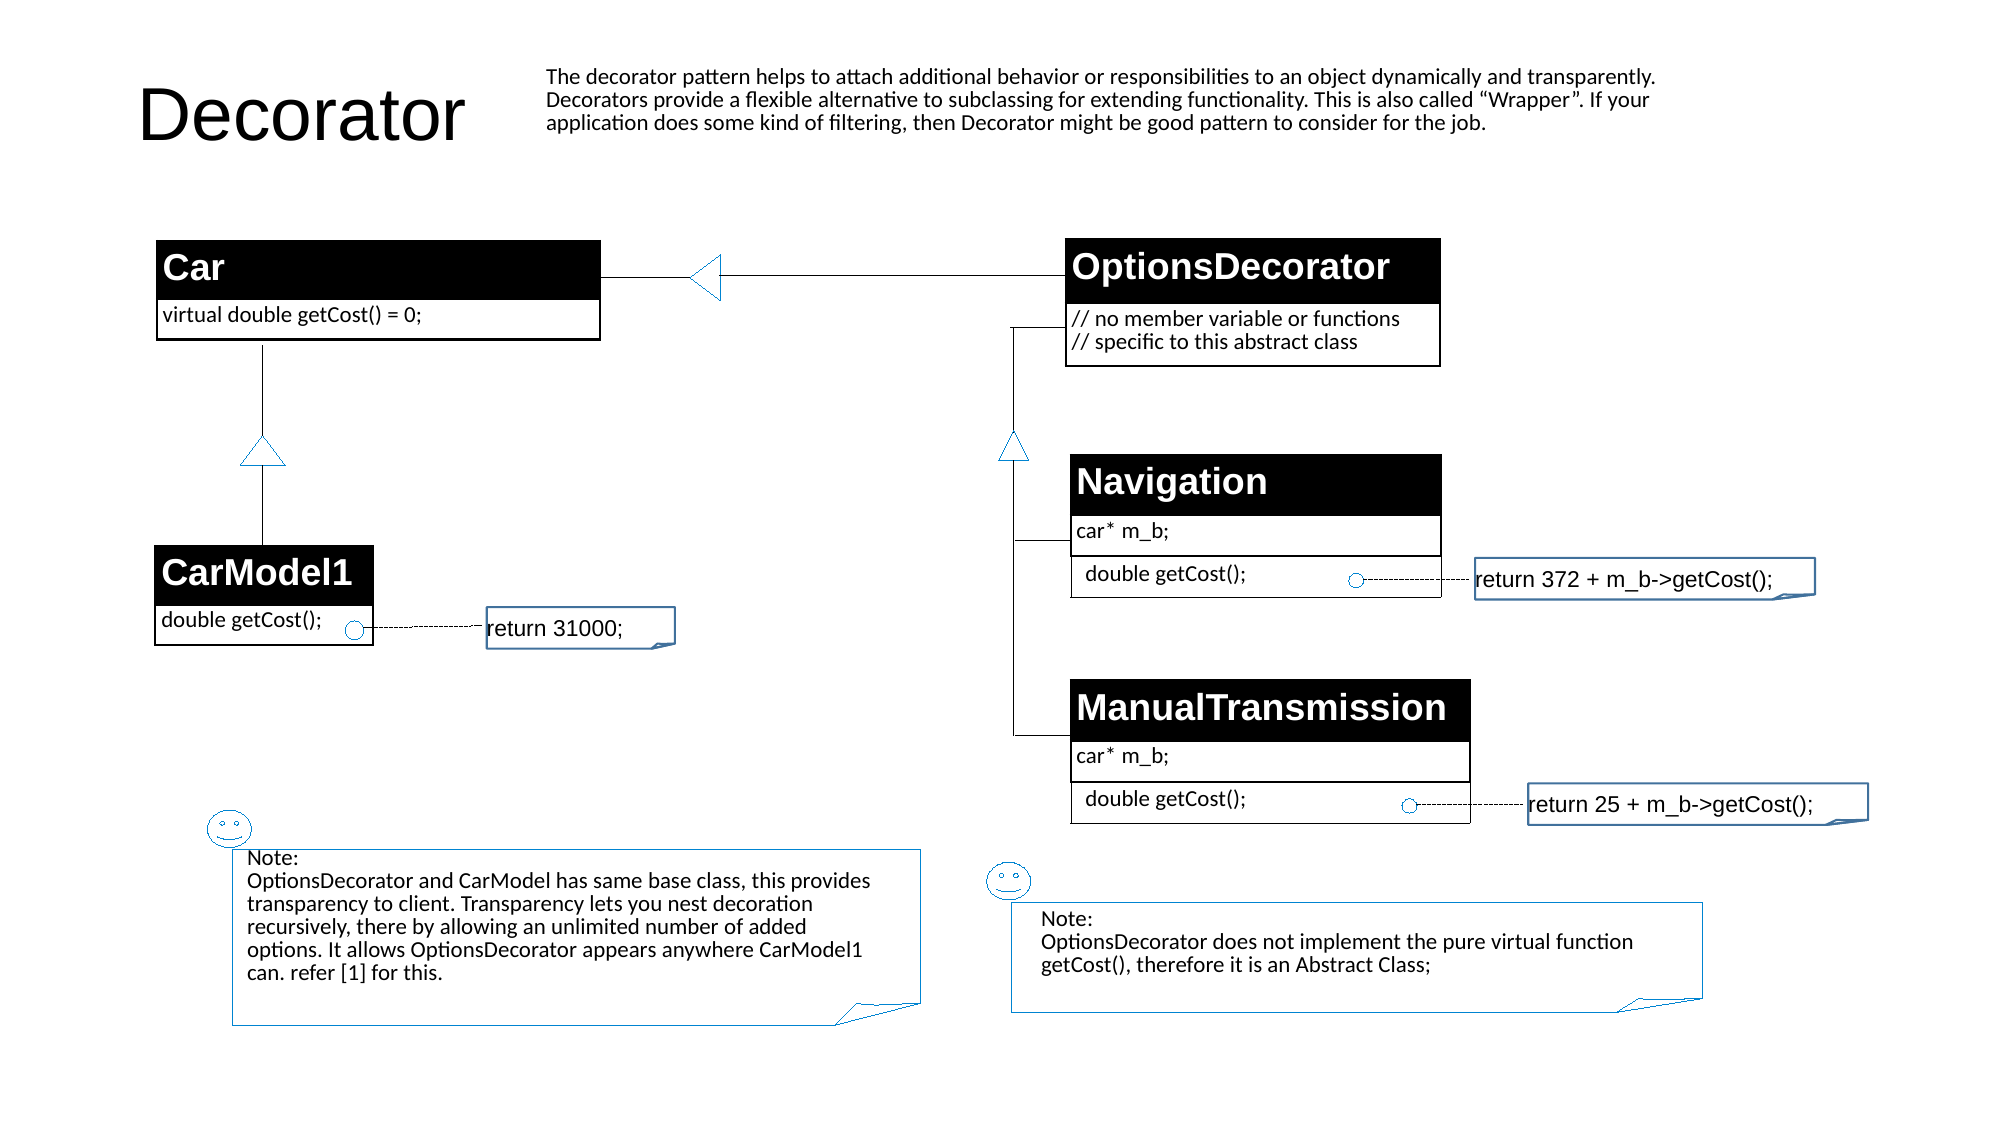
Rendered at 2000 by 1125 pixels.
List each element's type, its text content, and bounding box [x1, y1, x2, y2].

table_header ManualTransmission [1072, 681, 1469, 739]
text_box The decorator pattern helps to attach additional behavior or responsibilities to an object dynamically and transparently. Decorators provide a flexible alternative to subclassing for extending functionality. This is also called “Wrapper”. If your application does some kind of filtering, then Decorator might be good pattern to consider for the job. [531, 60, 1681, 166]
table_cell double getCost(); [1072, 783, 1470, 823]
table_header CarModel1 [156, 547, 372, 604]
table_cell double getCost(); [156, 606, 372, 644]
table_header Navigation [1072, 456, 1440, 514]
table_header OptionsDecorator [1067, 240, 1439, 302]
text_box return 31000; [486, 607, 675, 649]
table_cell car* m_b; [1072, 516, 1440, 555]
table_cell // no member variable or functions // specific to this abstract class [1067, 304, 1439, 365]
text_box Note: OptionsDecorator and CarModel has same base class, this provides transparency to client. Transparency lets you nest decoration recursively, there by allowing an unlimited number of added options. It allows OptionsDecorator appears anywhere CarModel1 can. refer [1] for this. [232, 840, 894, 1026]
table_cell car* m_b; [1072, 742, 1469, 781]
text_box return 25 + m_b->getCost(); [1528, 783, 1869, 825]
table_cell double getCost(); [1072, 557, 1441, 597]
text_box Note: OptionsDecorator does not implement the pure virtual function getCost(), therefore it is an Abstract Class; [1026, 902, 1688, 1009]
title Decorator [137, 60, 526, 166]
table_header Car [158, 242, 599, 298]
text_box return 372 + m_b->getCost(); [1475, 557, 1816, 600]
table_cell virtual double getCost() = 0; [158, 300, 599, 338]
